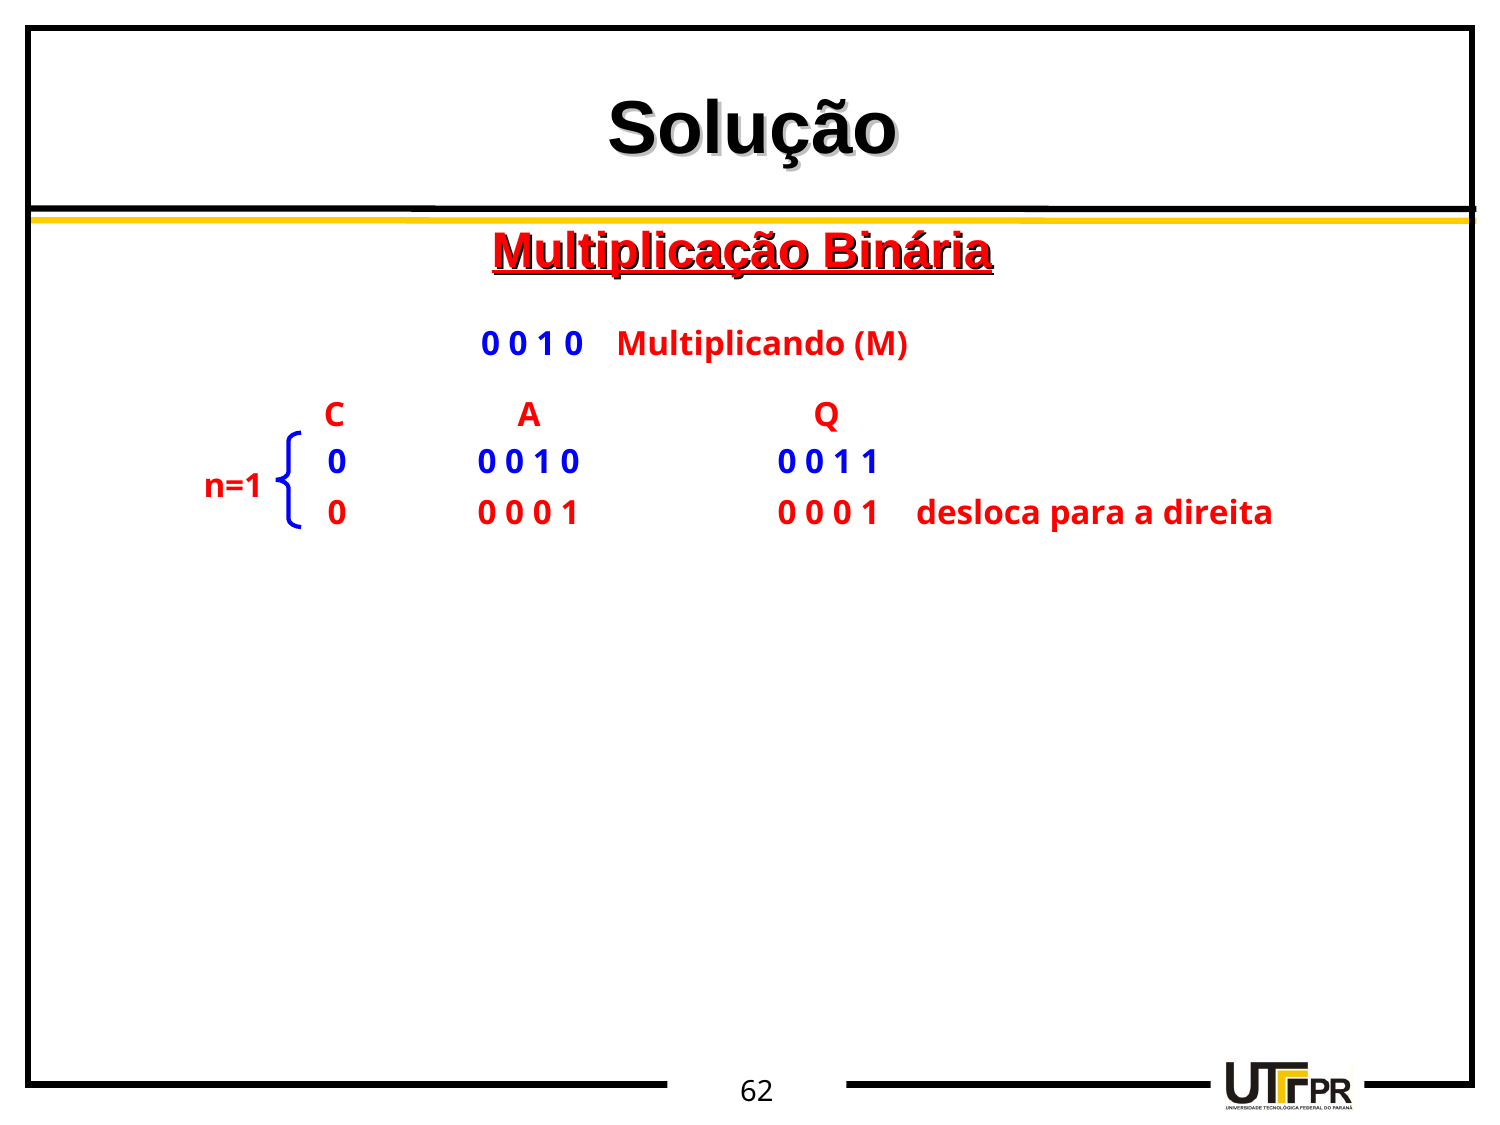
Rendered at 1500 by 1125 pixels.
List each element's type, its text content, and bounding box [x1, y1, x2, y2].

text_box A [502, 385, 556, 432]
text_box Q [820, 406, 832, 422]
text_box n=1 [188, 456, 279, 512]
text_box C [309, 385, 361, 441]
list Multiplicação Binária [64, 220, 1419, 990]
text_box 0 0 0 1 0 0 0 1 1 [312, 432, 895, 483]
text_box 0 0 0 0 1 0 0 0 1 [312, 483, 895, 539]
text_box Multiplicando (M) [601, 314, 924, 370]
text_box desloca para a direita [901, 483, 1290, 539]
text_box 0 0 1 0 [466, 314, 599, 370]
text_box Q [798, 385, 855, 432]
picture [1225, 1062, 1353, 1110]
title Solução [29, 85, 1477, 180]
